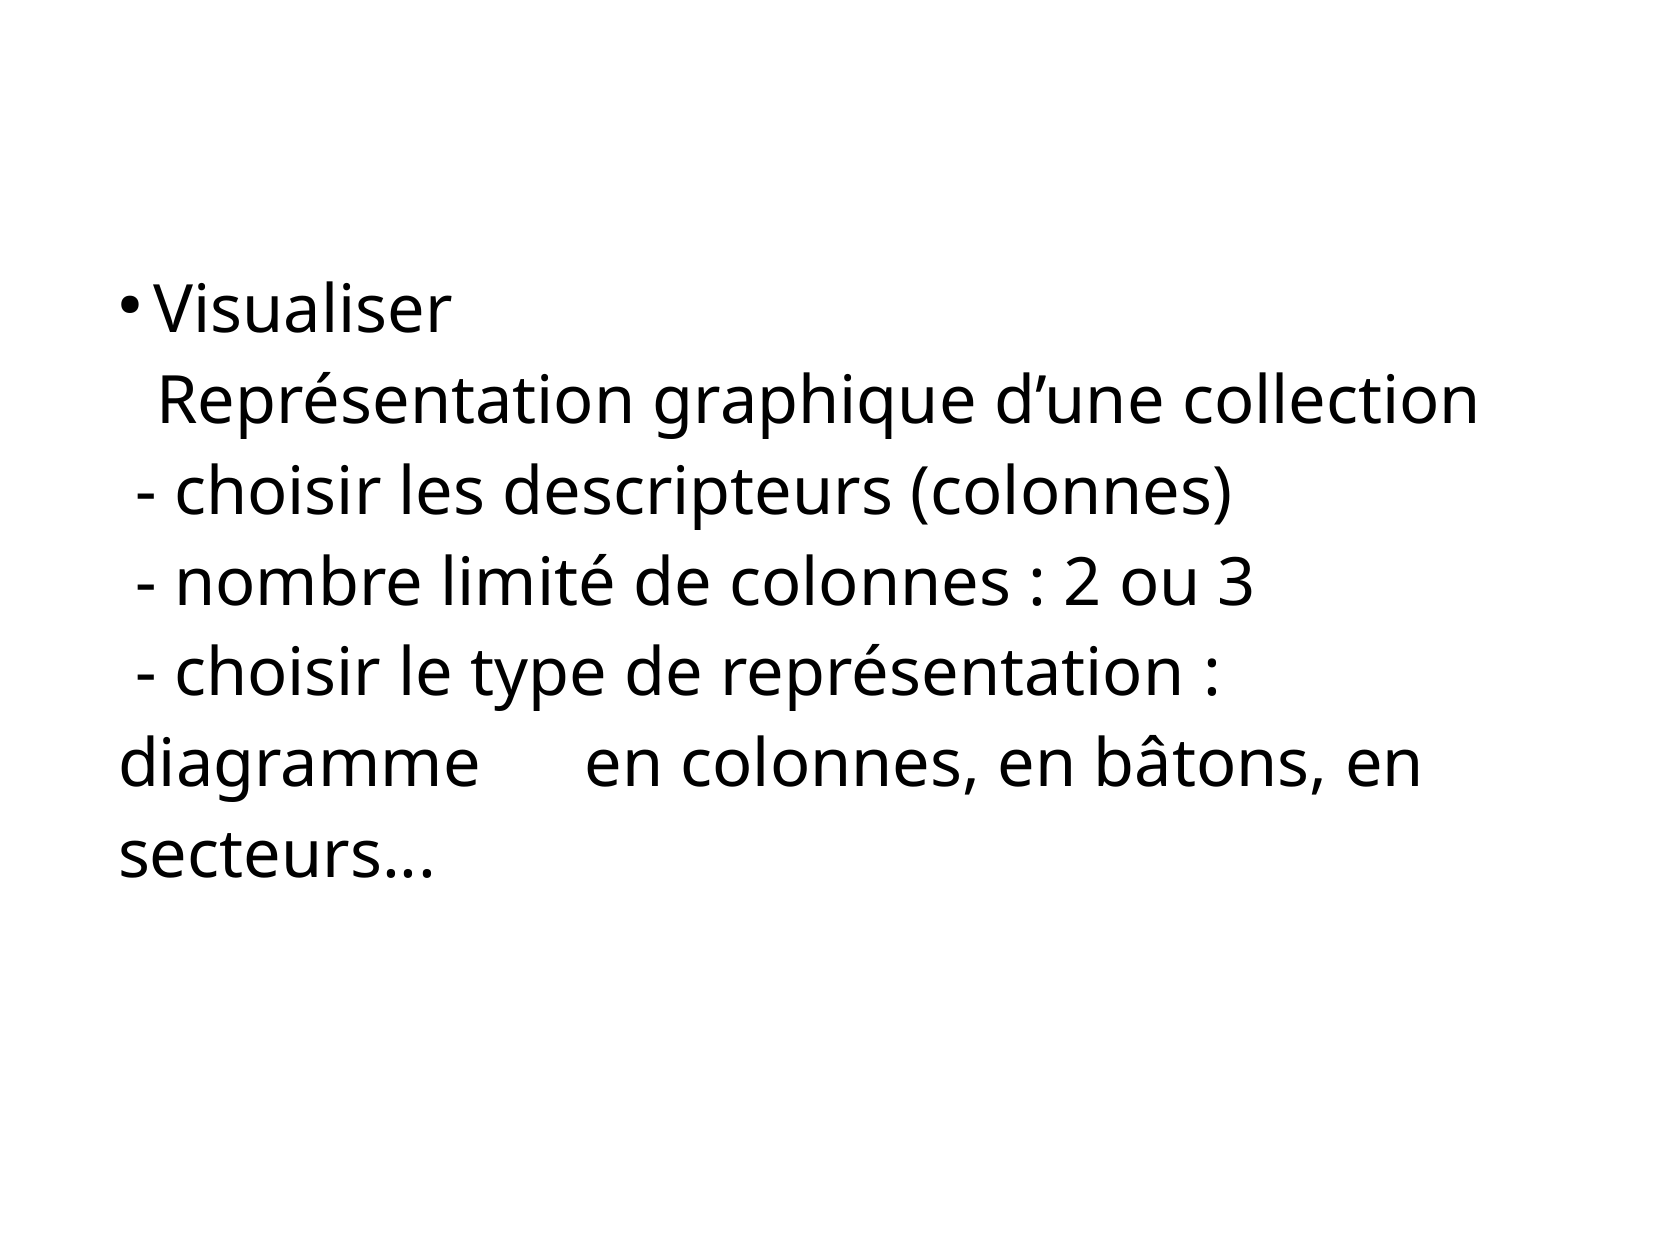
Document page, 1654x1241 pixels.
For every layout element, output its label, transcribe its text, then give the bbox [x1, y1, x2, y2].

subtitle Visualiser Représentation graphique d’une collection - choisir les descripteurs (colonnes) - nombre limité de colonnes : 2 ou 3 - choisir le type de représentation : diagramme en colonnes, en bâtons, en secteurs... [82, 49, 1571, 1109]
